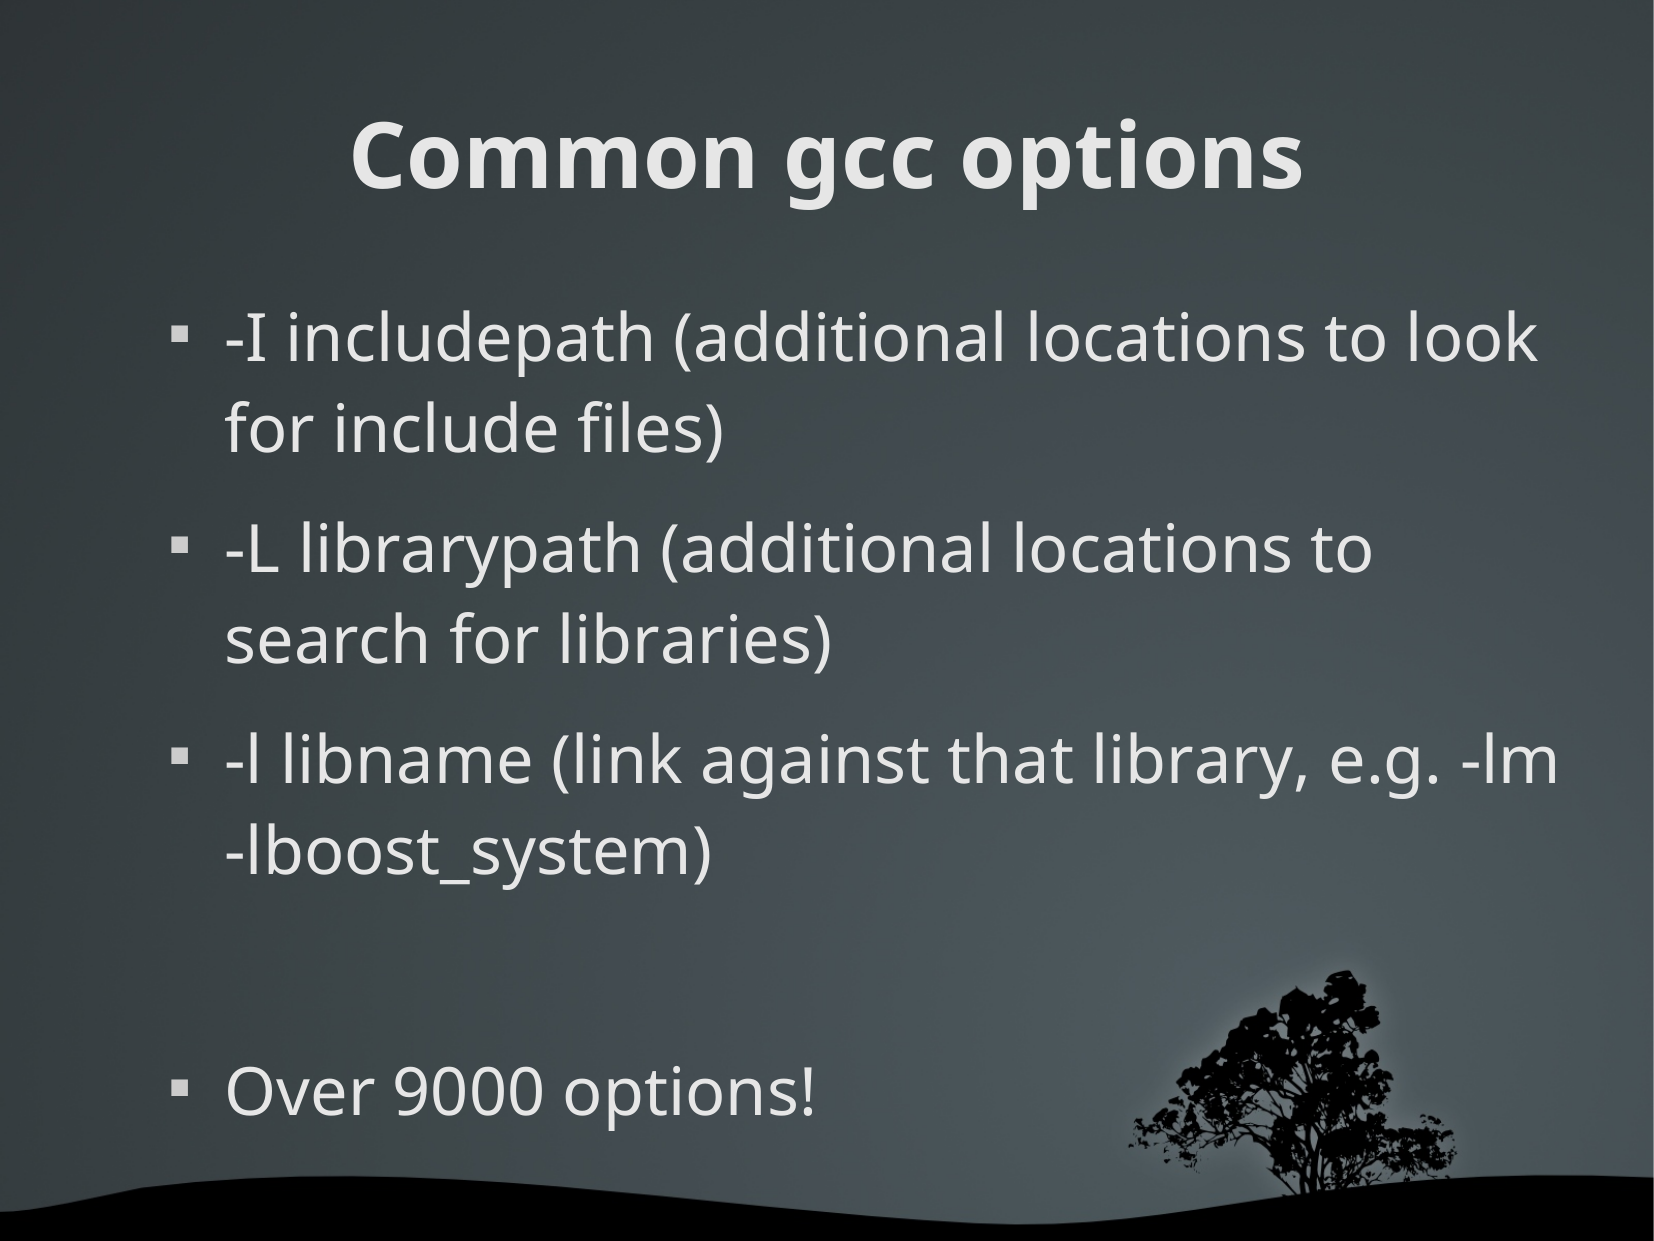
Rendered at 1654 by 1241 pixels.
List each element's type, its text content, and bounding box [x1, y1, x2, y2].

list -I includepath (additional locations to look for include files) -L librarypath (additional locations to search for libraries) -l libname (link against that library, e.g. -lm -lboost_system) Over 9000 options! [82, 290, 1571, 1109]
title Common gcc options [82, 49, 1571, 257]
picture [0, 0, 1654, 1241]
